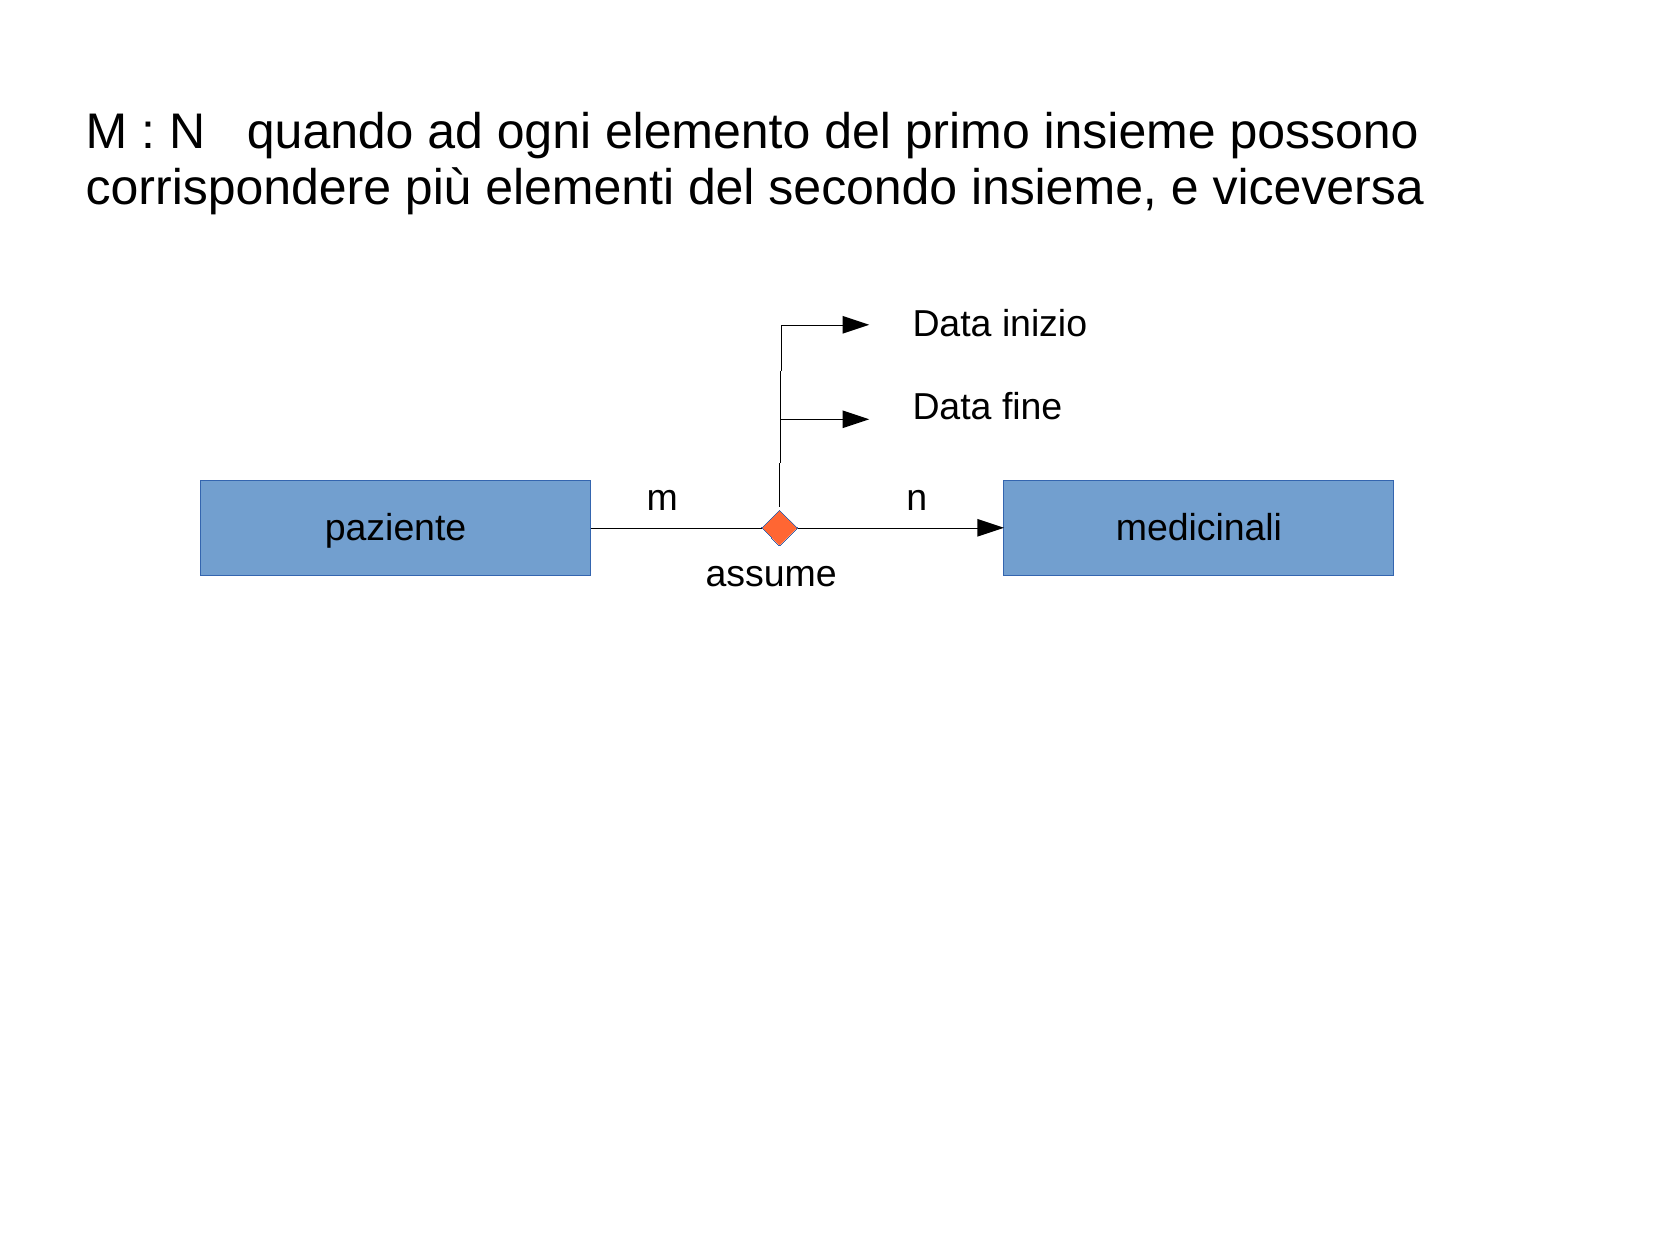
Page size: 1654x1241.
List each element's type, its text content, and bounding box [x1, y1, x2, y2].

text_box [761, 510, 798, 545]
text_box n [891, 468, 939, 526]
text_box M : N quando ad ogni elemento del primo insieme possono corrispondere più elementi del secondo insieme, e viceversa [70, 96, 1503, 355]
text_box paziente [200, 480, 591, 576]
text_box Data fine [897, 378, 1193, 435]
text_box Data inizio [897, 295, 1193, 353]
text_box m [631, 468, 680, 526]
text_box medicinali [1003, 480, 1394, 576]
text_box assume [690, 545, 916, 603]
